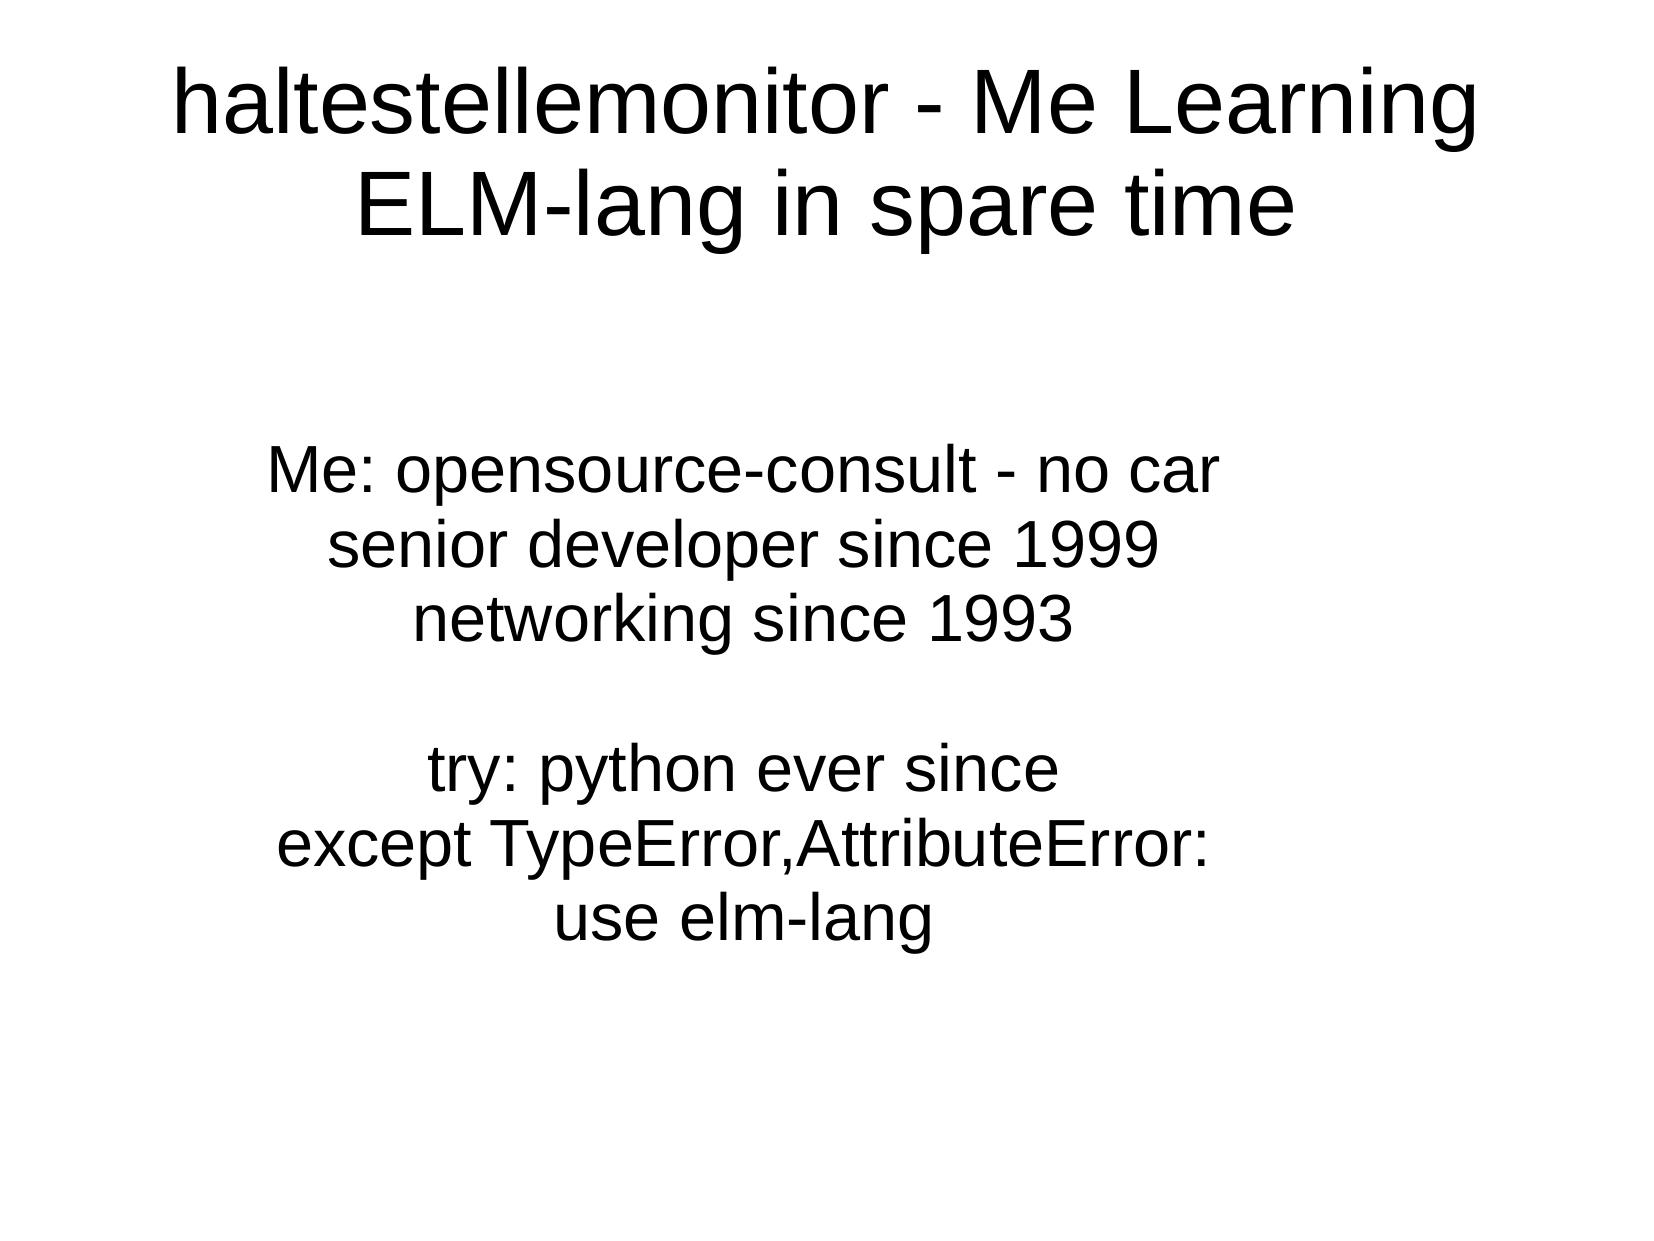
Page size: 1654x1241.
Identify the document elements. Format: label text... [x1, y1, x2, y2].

title haltestellemonitor - Me Learning ELM-lang in spare time [82, 49, 1571, 257]
subtitle Me: opensource-consult - no car senior developer since 1999 networking since 1993 try: python ever since except TypeError,AttributeError: use elm-lang [0, 296, 1489, 1016]
